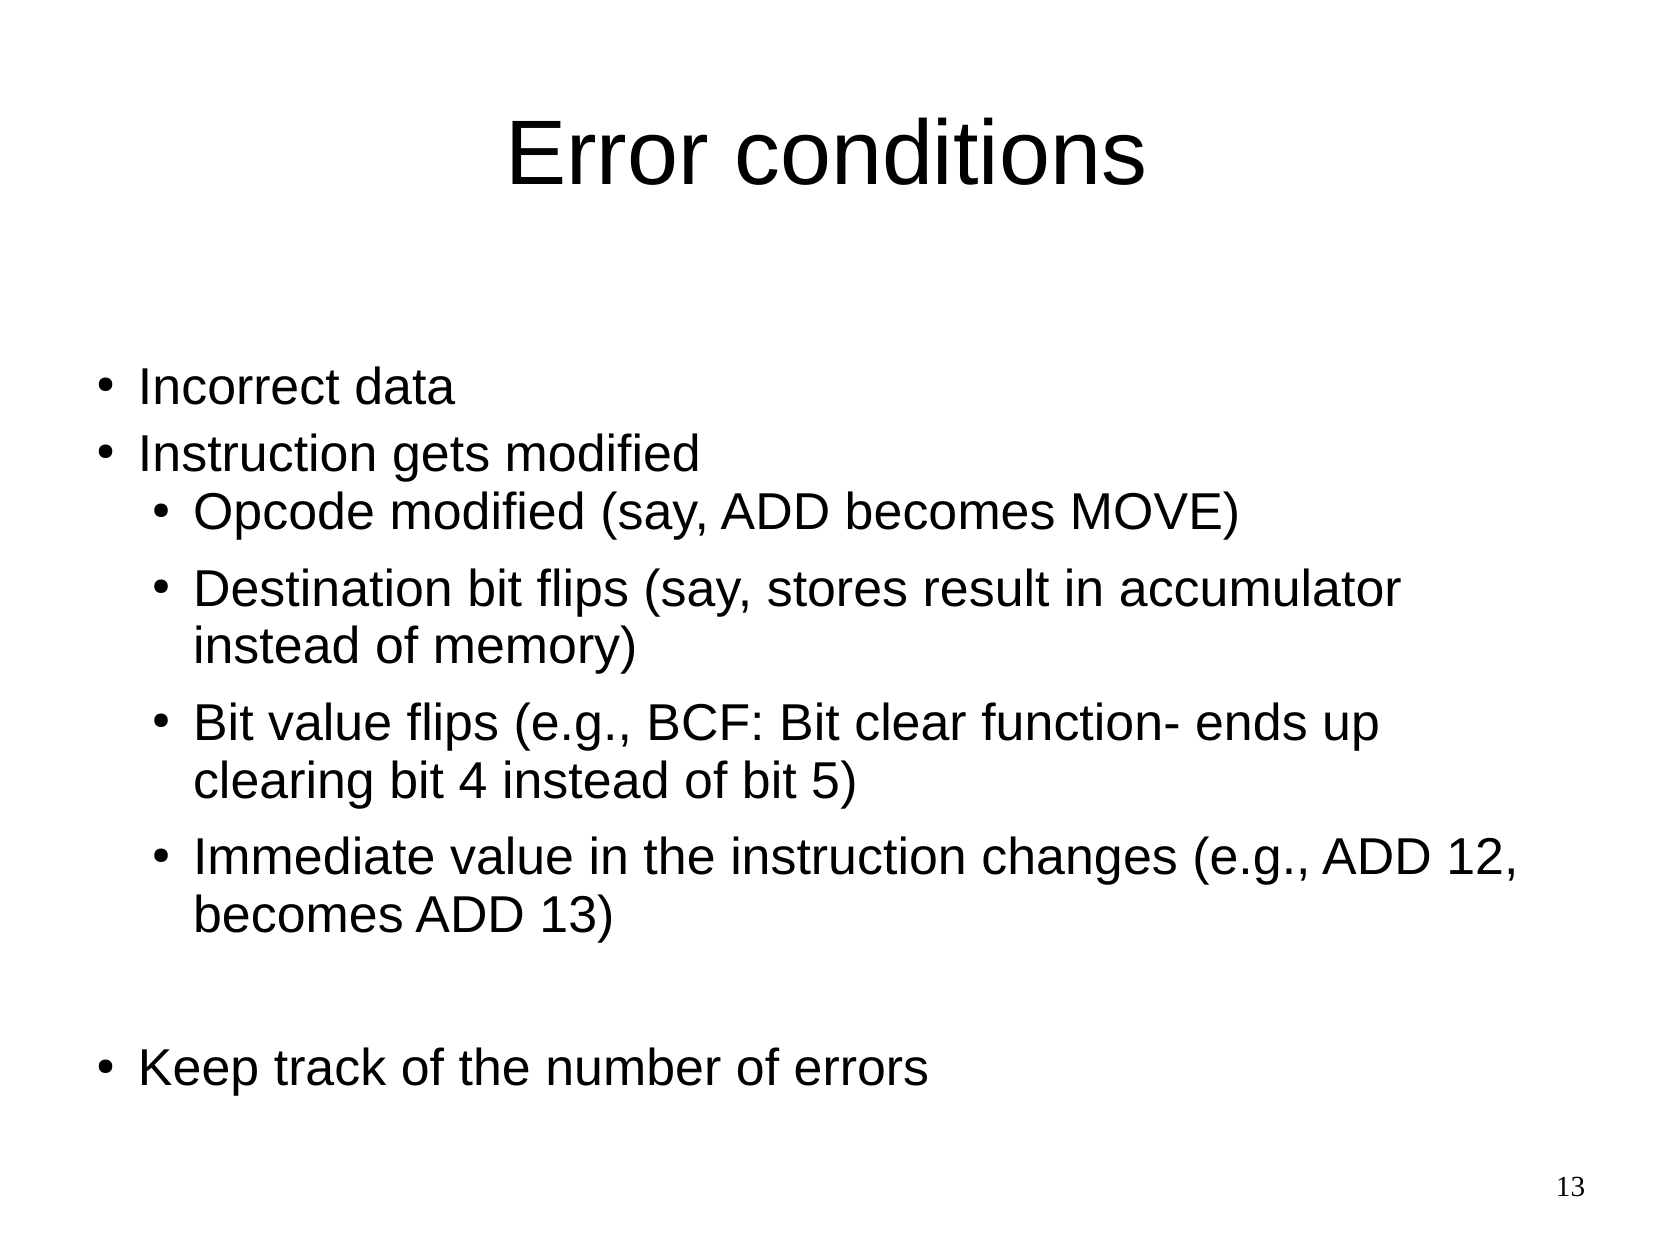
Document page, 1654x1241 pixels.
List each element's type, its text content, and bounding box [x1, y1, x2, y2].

title Error conditions [82, 49, 1571, 257]
list Incorrect data Instruction gets modified Opcode modified (say, ADD becomes MOVE) Destination bit flips (say, stores result in accumulator instead of memory) Bit value flips (e.g., BCF: Bit clear function- ends up clearing bit 4 instead of bit 5) Immediate value in the instruction changes (e.g., ADD 12, becomes ADD 13) Keep track of the number of errors [82, 290, 1571, 1109]
